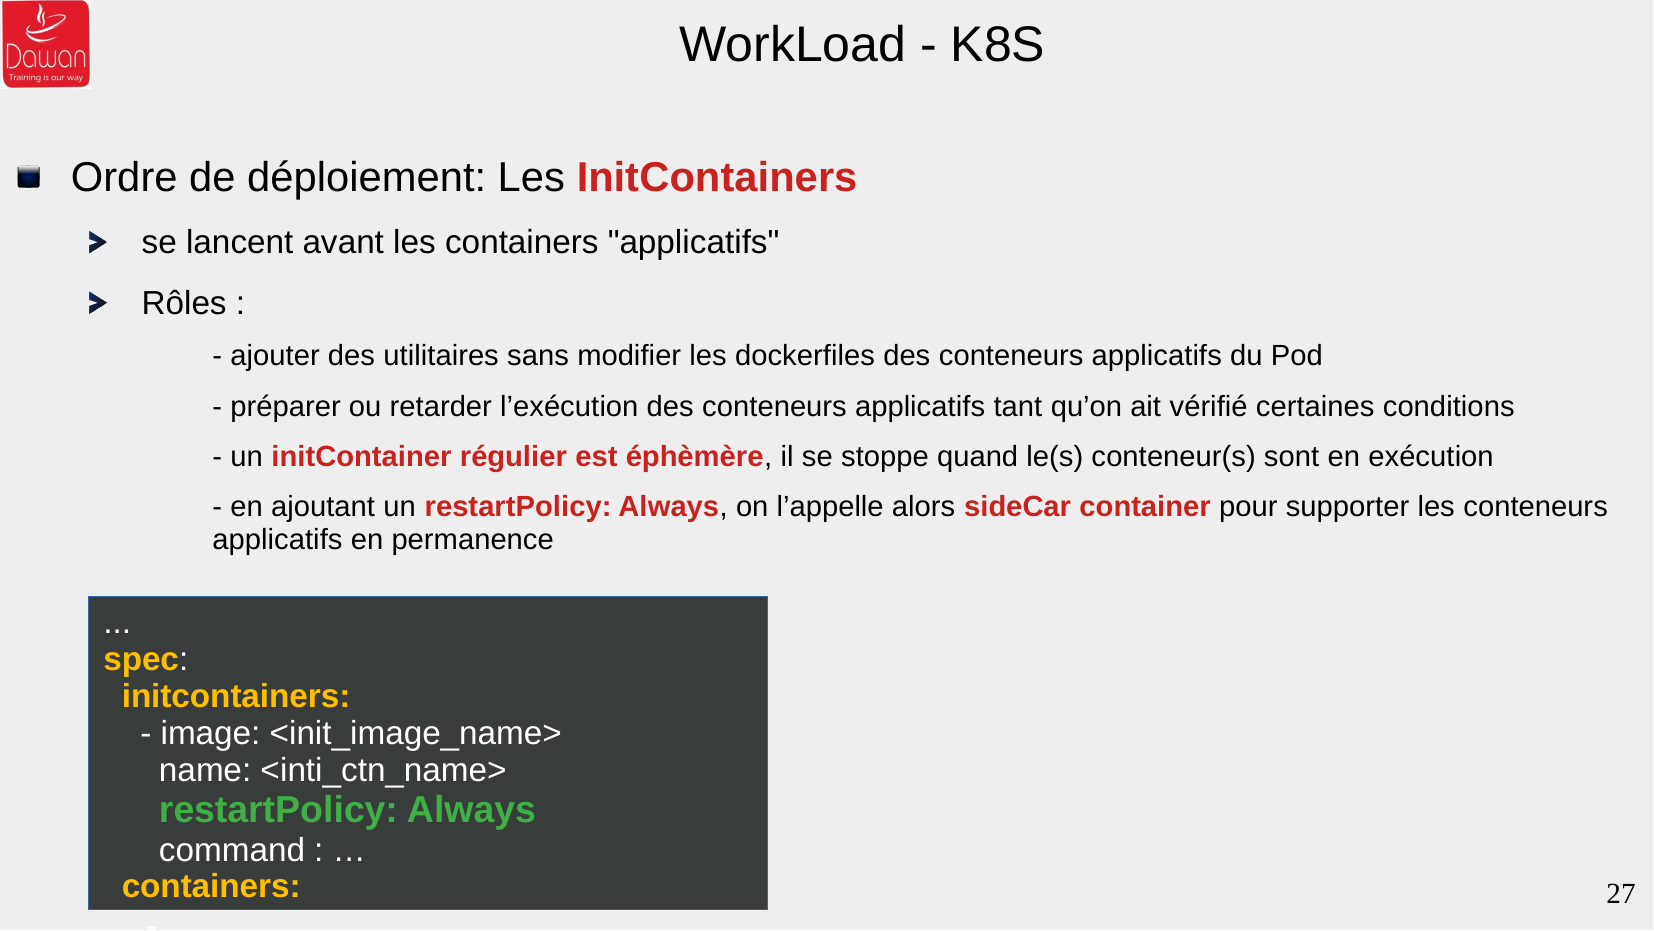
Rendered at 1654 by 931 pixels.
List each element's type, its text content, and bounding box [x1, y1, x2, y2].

title WorkLoad - K8S [366, 0, 1287, 88]
text_box ... spec: initcontainers: - image: <init_image_name> name: <inti_ctn_name> restartPolicy: Always command : … containers: - ... [88, 596, 768, 910]
list Ordre de déploiement: Les InitContainers se lancent avant les containers "applicatifs" Rôles : - ajouter des utilitaires sans modifier les dockerfiles des conteneurs applicatifs du Pod - préparer ou retarder l’exécution des conteneurs applicatifs tant qu’on ait vérifié certaines conditions - un initContainer régulier est éphèmère, il se stoppe quand le(s) conteneur(s) sont en exécution - en ajoutant un restartPolicy: Always, on l’appelle alors sideCar container pour supporter les conteneurs applicatifs en permanence [0, 88, 1654, 886]
picture [1, 0, 91, 88]
